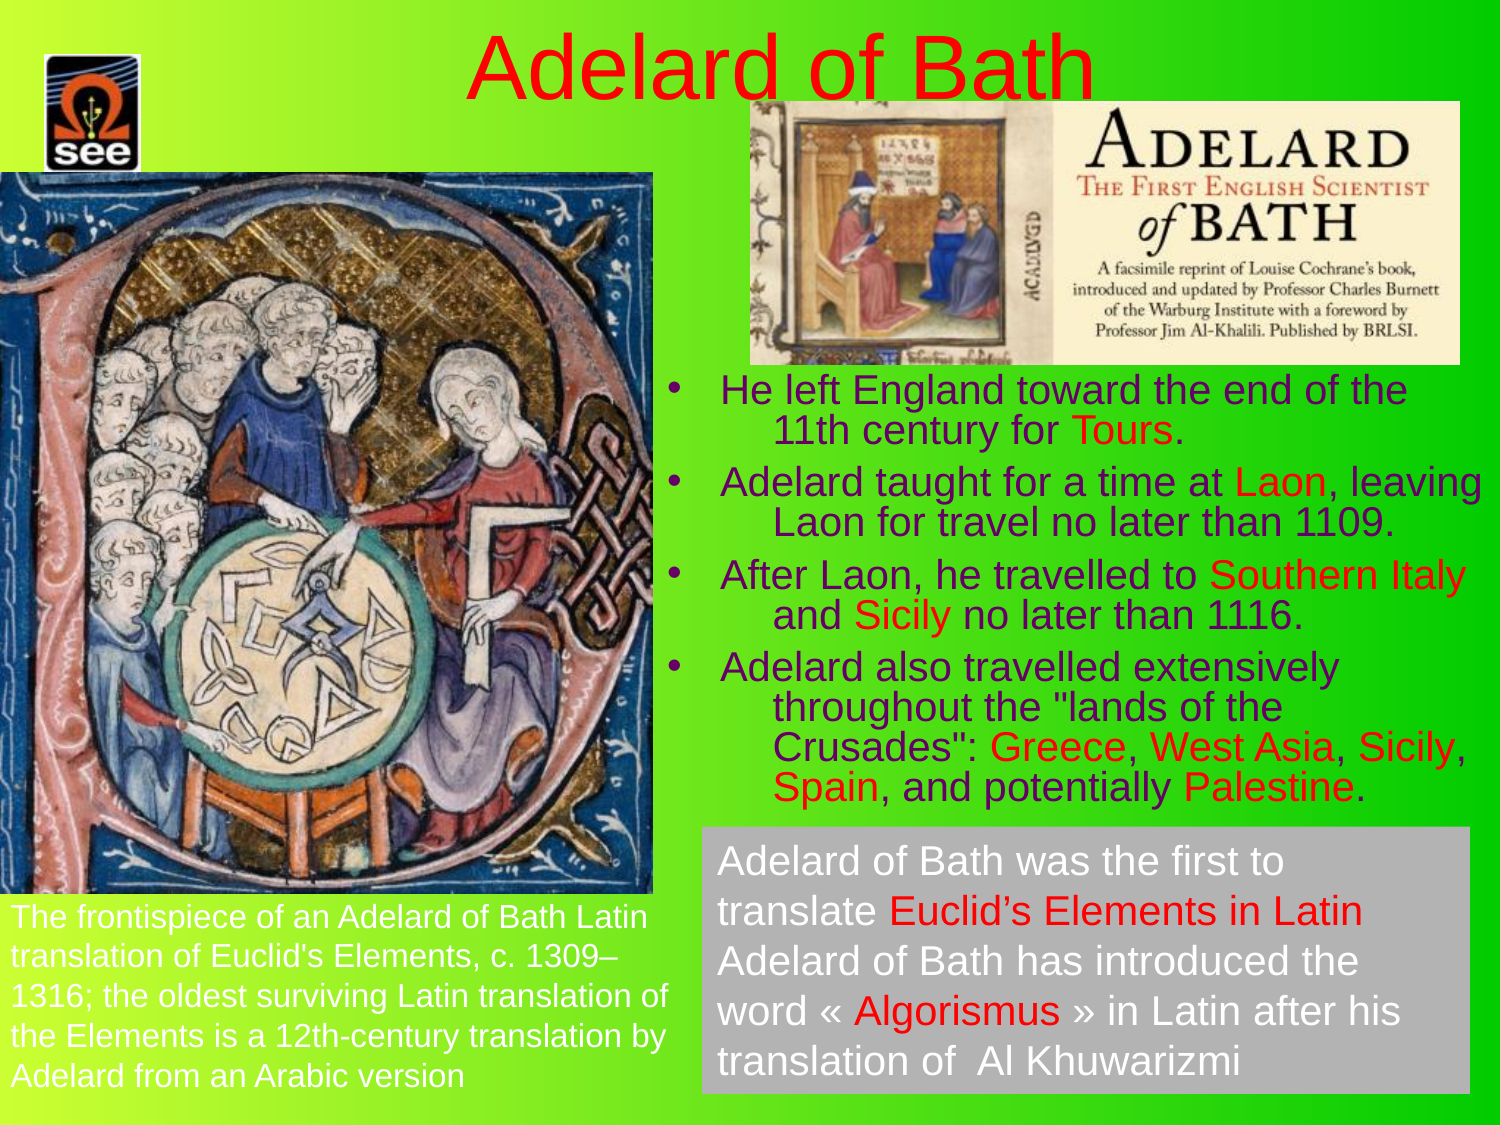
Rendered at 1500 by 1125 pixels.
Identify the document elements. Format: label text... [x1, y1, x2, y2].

text_box Adelard of Bath [171, 0, 1394, 102]
text_box Adelard of Bath was the first to translate Euclid’s Elements in Latin Adelard of Bath has introduced the word « Algorismus » in Latin after his translation of Al Khuwarizmi [702, 826, 1470, 1094]
text_box The frontispiece of an Adelard of Bath Latin translation of Euclid's Elements, c. 1309–1316; the oldest surviving Latin translation of the Elements is a 12th-century translation by Adelard from an Arabic version [0, 887, 691, 1105]
picture [0, 172, 653, 887]
text_box He left England toward the end of the 11th century for Tours. Adelard taught for a time at Laon, leaving Laon for travel no later than 1109. After Laon, he travelled to Southern Italy and Sicily no later than 1116. Adelard also travelled extensively throughout the "lands of the Crusades": Greece, West Asia, Sicily, Spain, and potentially Palestine. [652, 364, 1500, 835]
picture [750, 101, 1460, 365]
